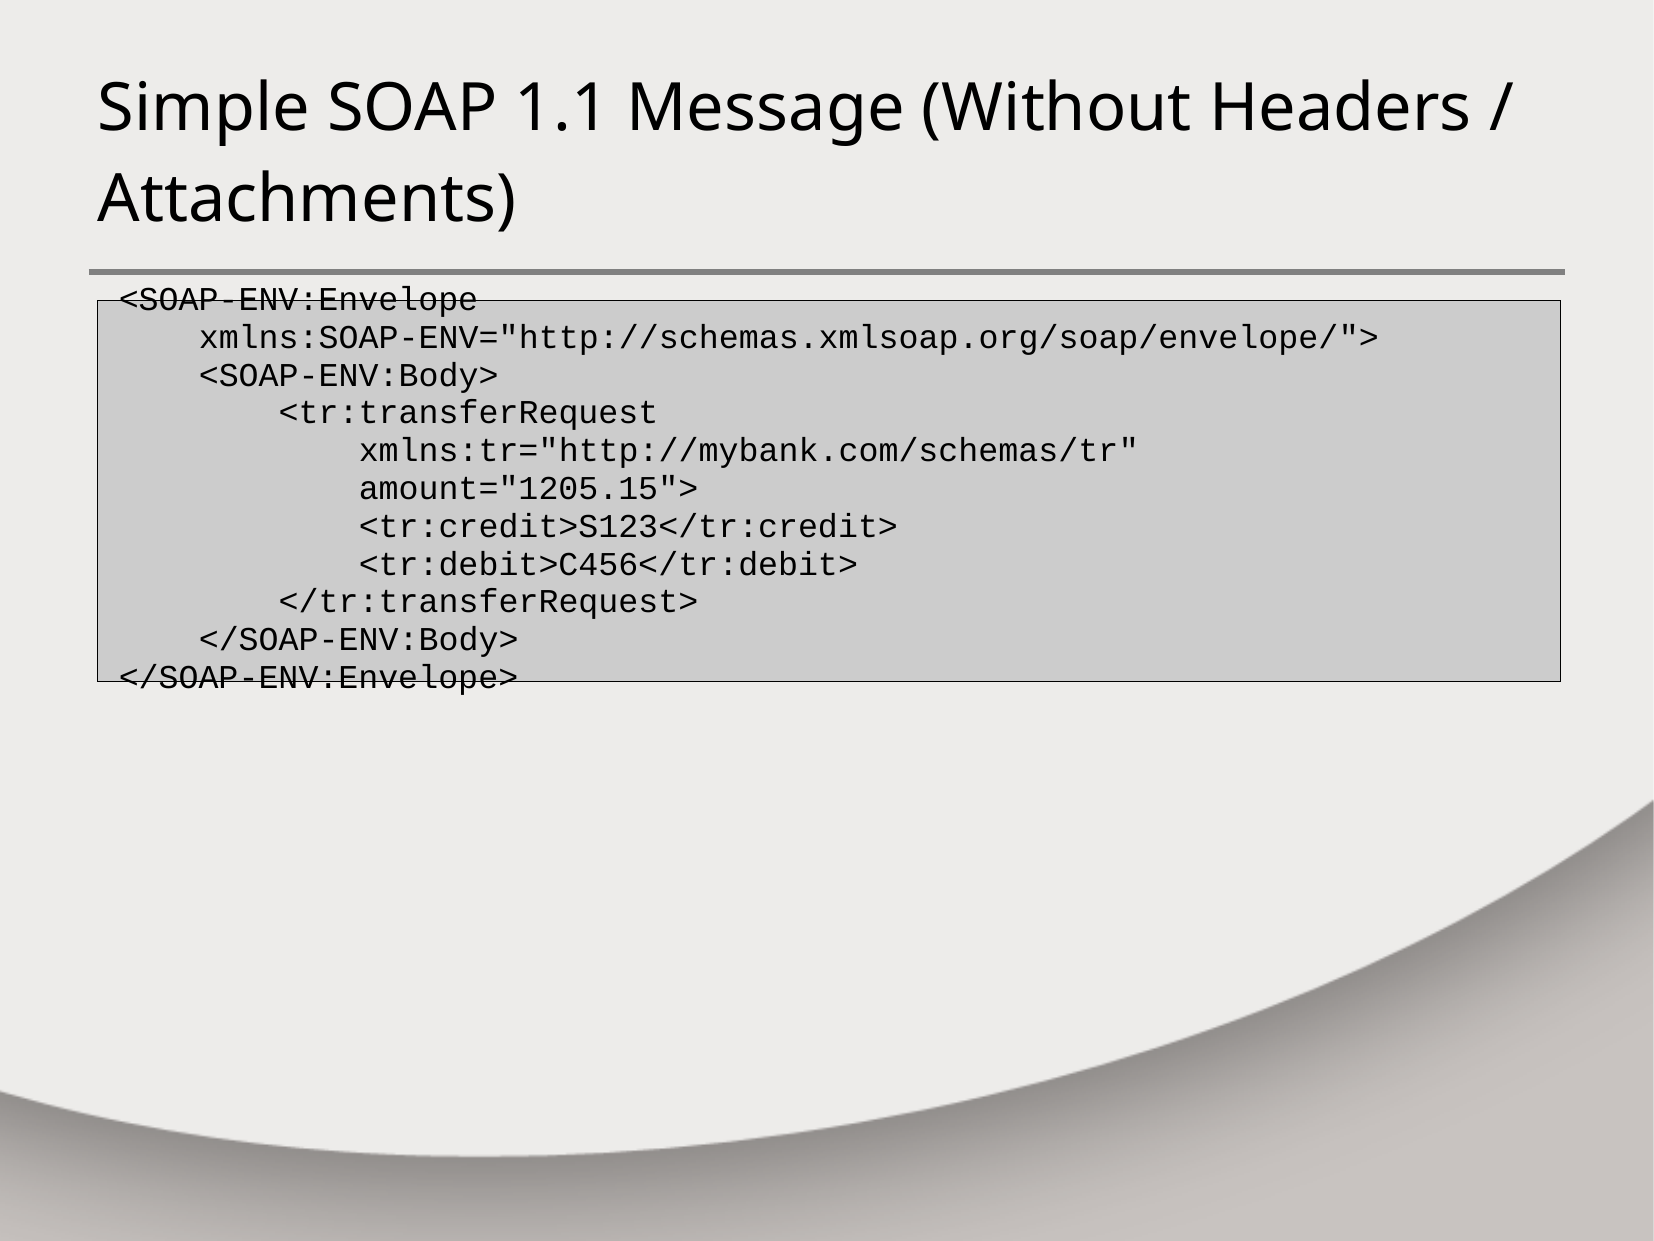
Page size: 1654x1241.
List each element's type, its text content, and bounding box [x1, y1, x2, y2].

text_box <SOAP-ENV:Envelope xmlns:SOAP-ENV="http://schemas.xmlsoap.org/soap/envelope/"> <SOAP-ENV:Body> <tr:transferRequest xmlns:tr="http://mybank.com/schemas/tr" amount="1205.15"> <tr:credit>S123</tr:credit> <tr:debit>C456</tr:debit> </tr:transferRequest> </SOAP-ENV:Body> </SOAP-ENV:Envelope> [97, 300, 1561, 682]
title Simple SOAP 1.1 Message (Without Headers / Attachments) [97, 75, 1561, 226]
picture [0, 0, 1654, 1241]
